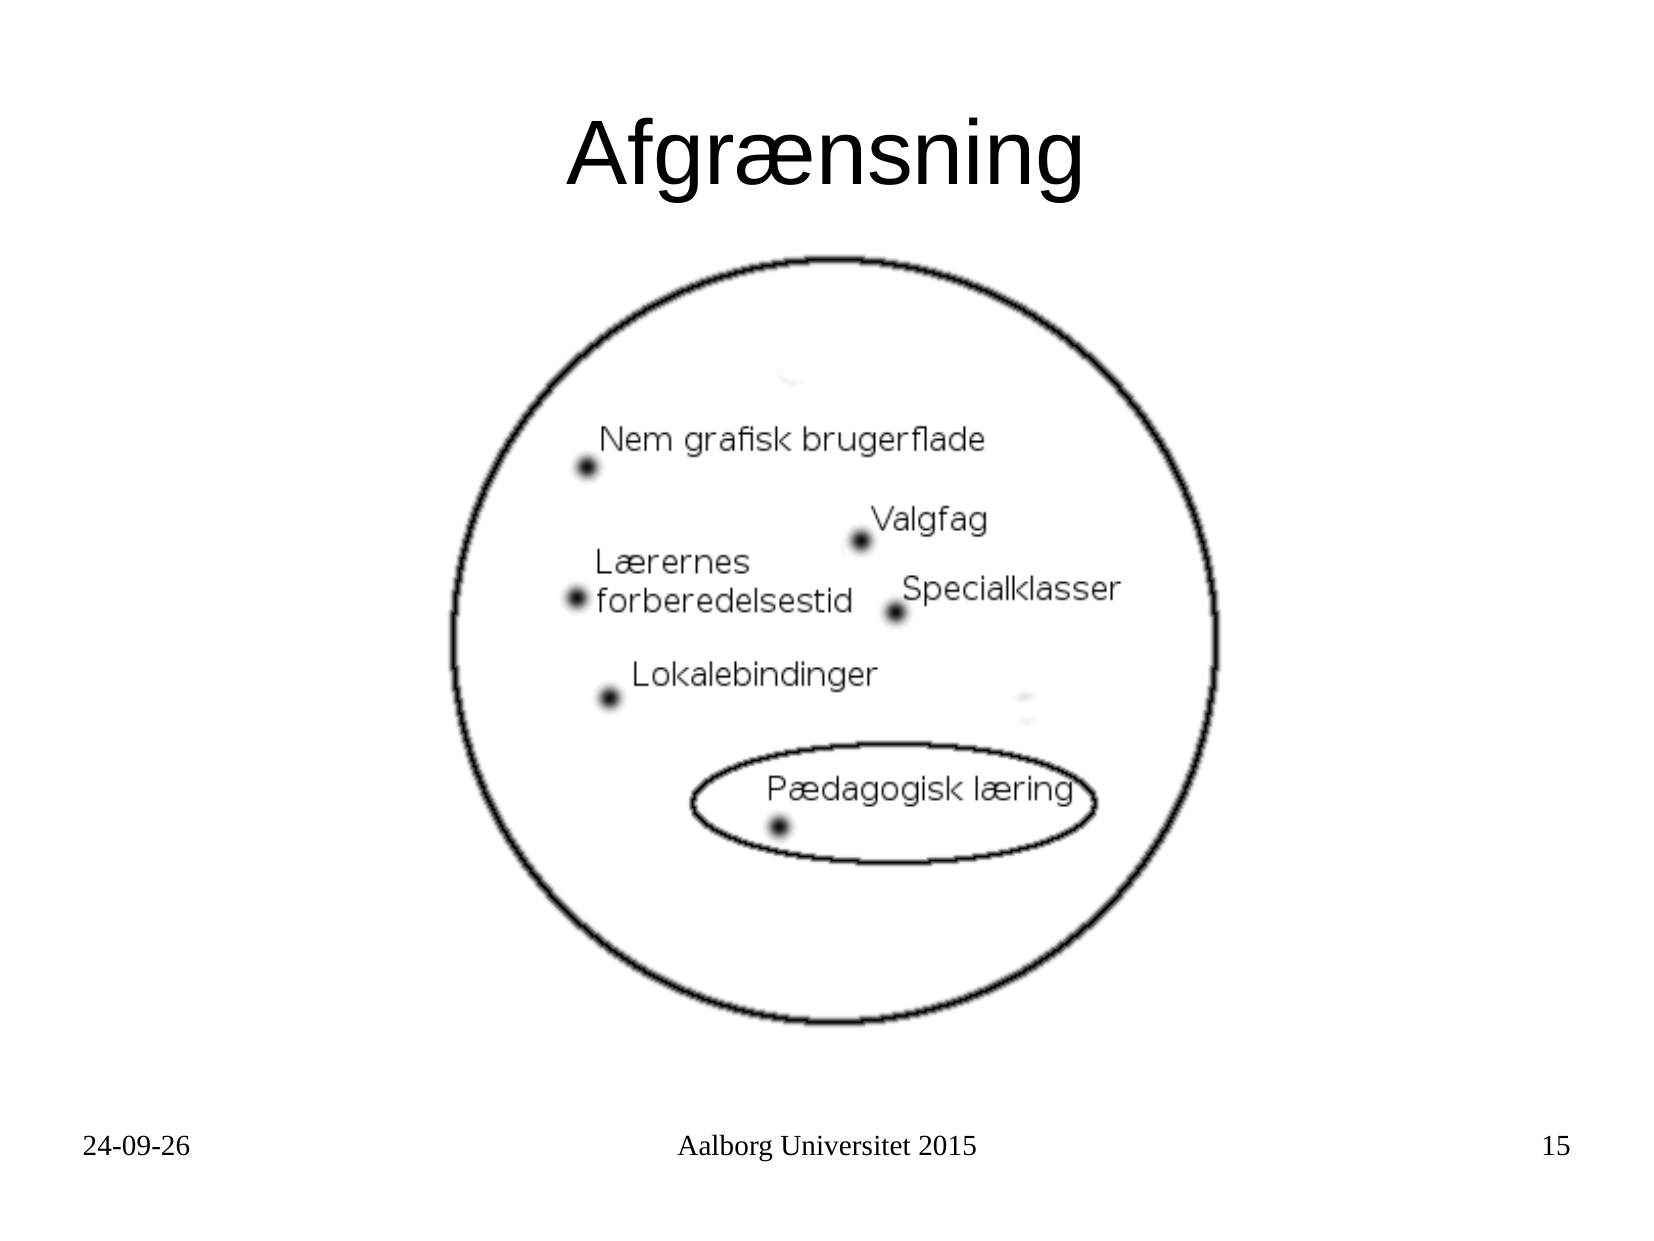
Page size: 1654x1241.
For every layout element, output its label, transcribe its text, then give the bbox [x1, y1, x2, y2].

title Afgrænsning [82, 49, 1571, 257]
picture [318, 112, 1340, 1134]
